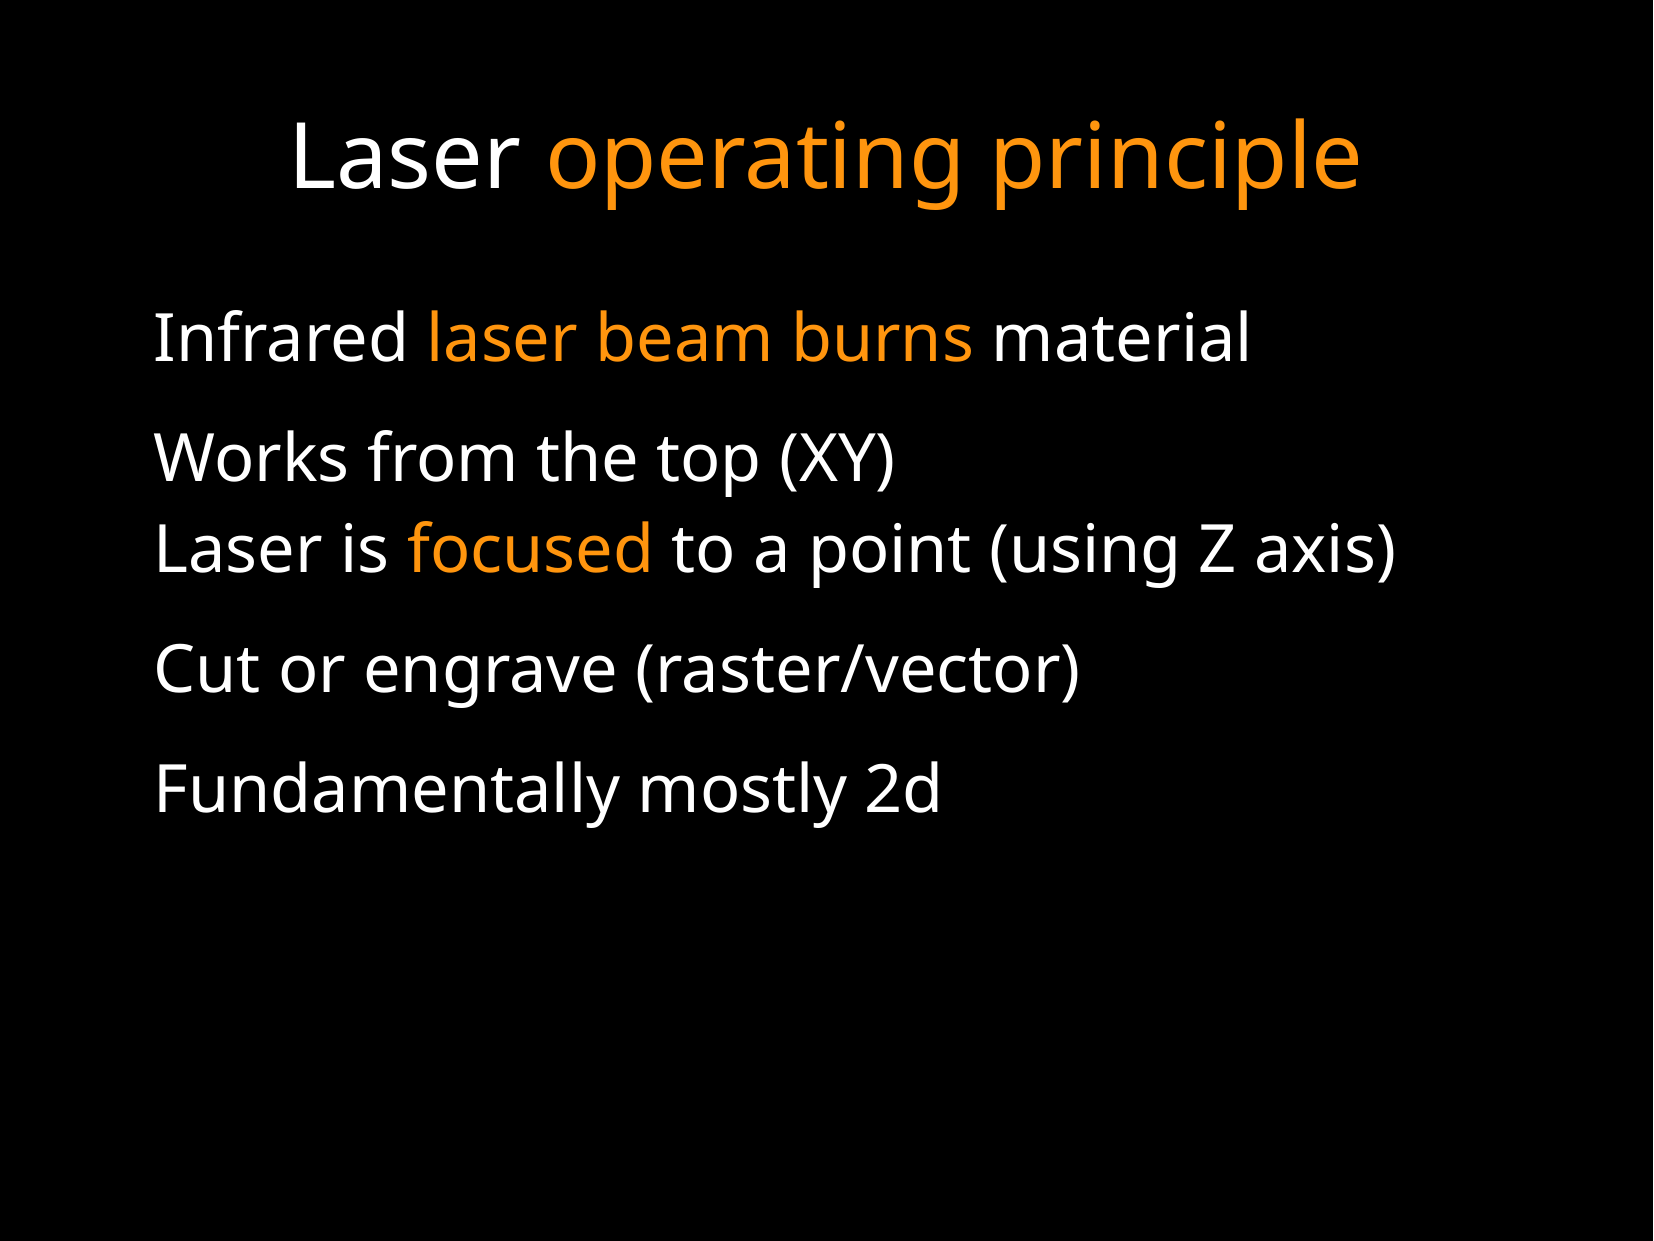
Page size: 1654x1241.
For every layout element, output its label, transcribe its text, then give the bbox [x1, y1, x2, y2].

title Laser operating principle [82, 49, 1571, 257]
list Infrared laser beam burns material Works from the top (XY) Laser is focused to a point (using Z axis) Cut or engrave (raster/vector) Fundamentally mostly 2d [82, 290, 1571, 1010]
